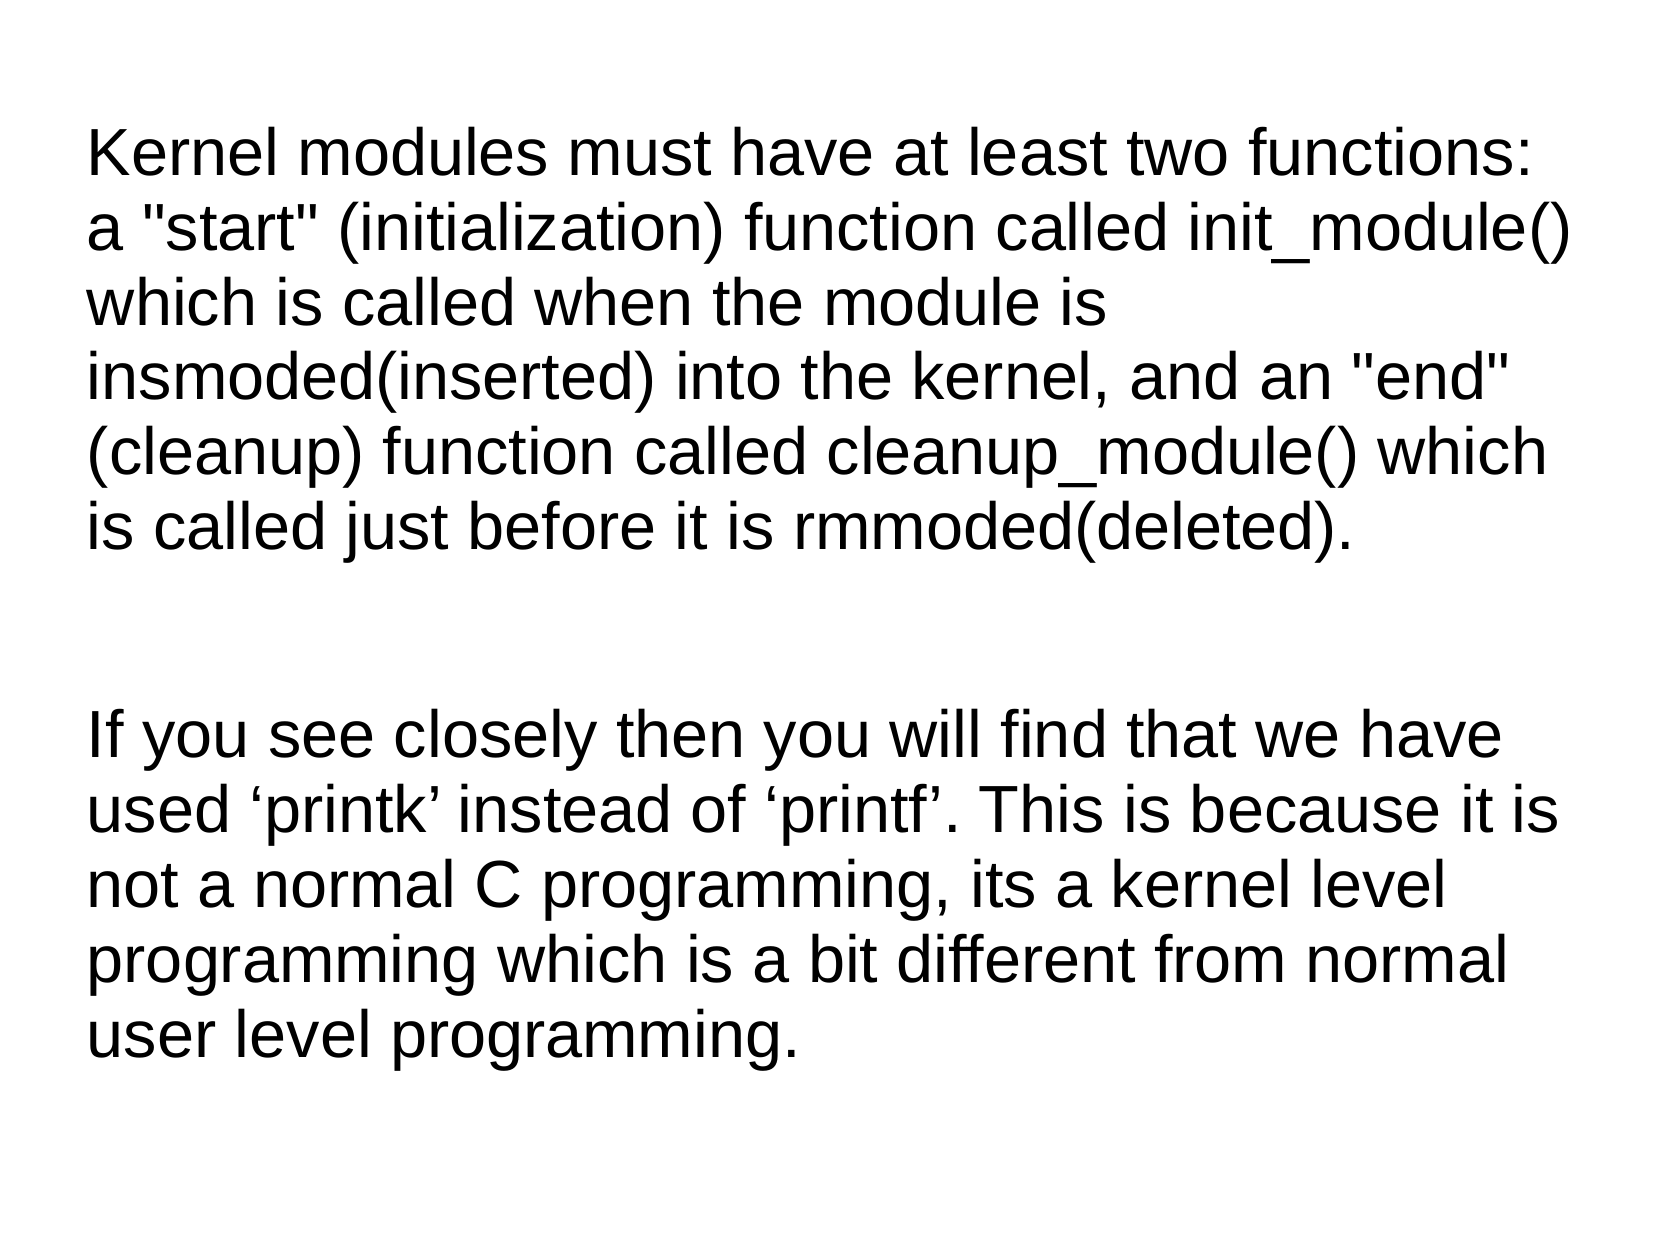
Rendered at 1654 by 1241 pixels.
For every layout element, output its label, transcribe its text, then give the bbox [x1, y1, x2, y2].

list Kernel modules must have at least two functions: a "start" (initialization) function called init_module() which is called when the module is insmoded(inserted) into the kernel, and an "end" (cleanup) function called cleanup_module() which is called just before it is rmmoded(deleted). If you see closely then you will find that we have used ‘printk’ instead of ‘printf’. This is because it is not a normal C programming, its a kernel level programming which is a bit different from normal user level programming. [86, 115, 1576, 1072]
